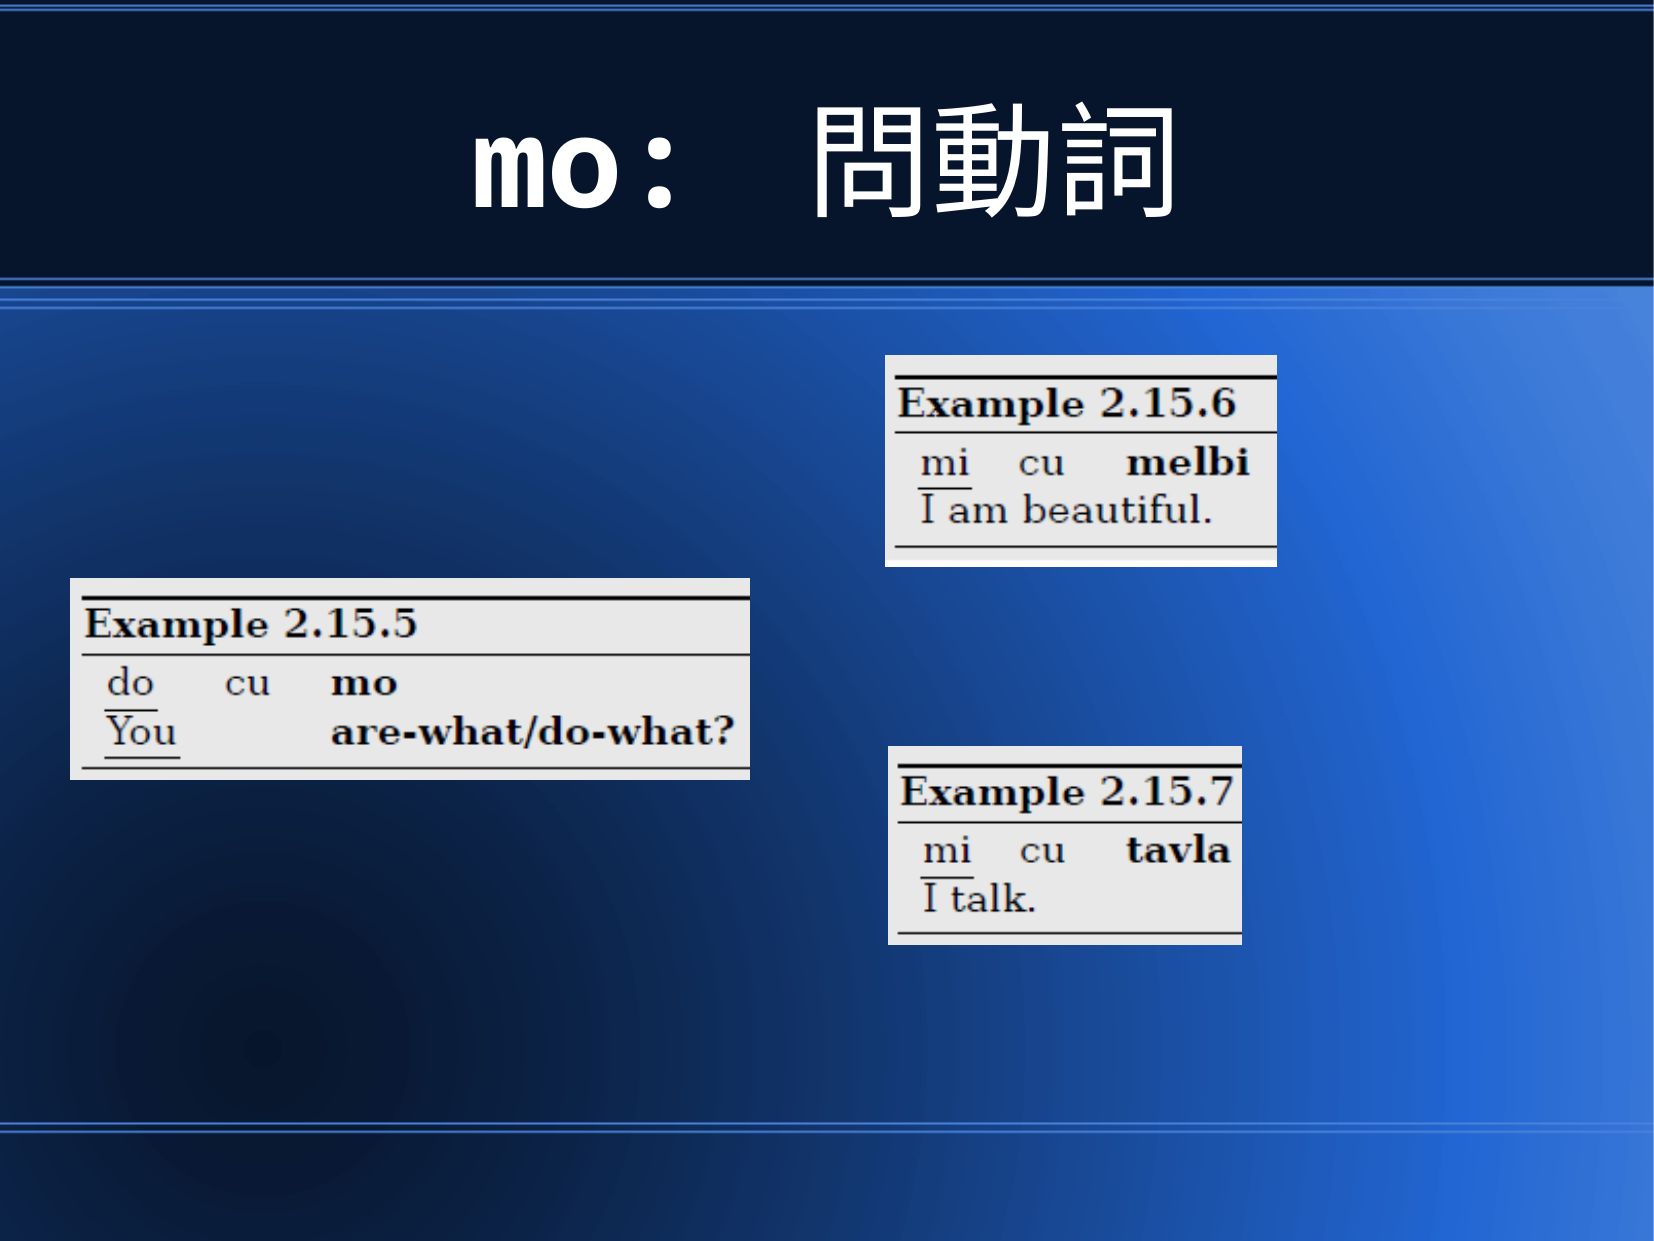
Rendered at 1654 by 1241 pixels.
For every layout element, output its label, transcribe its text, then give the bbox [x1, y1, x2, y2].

picture [0, 0, 1654, 1241]
title mo: 問動詞 [82, 49, 1571, 257]
